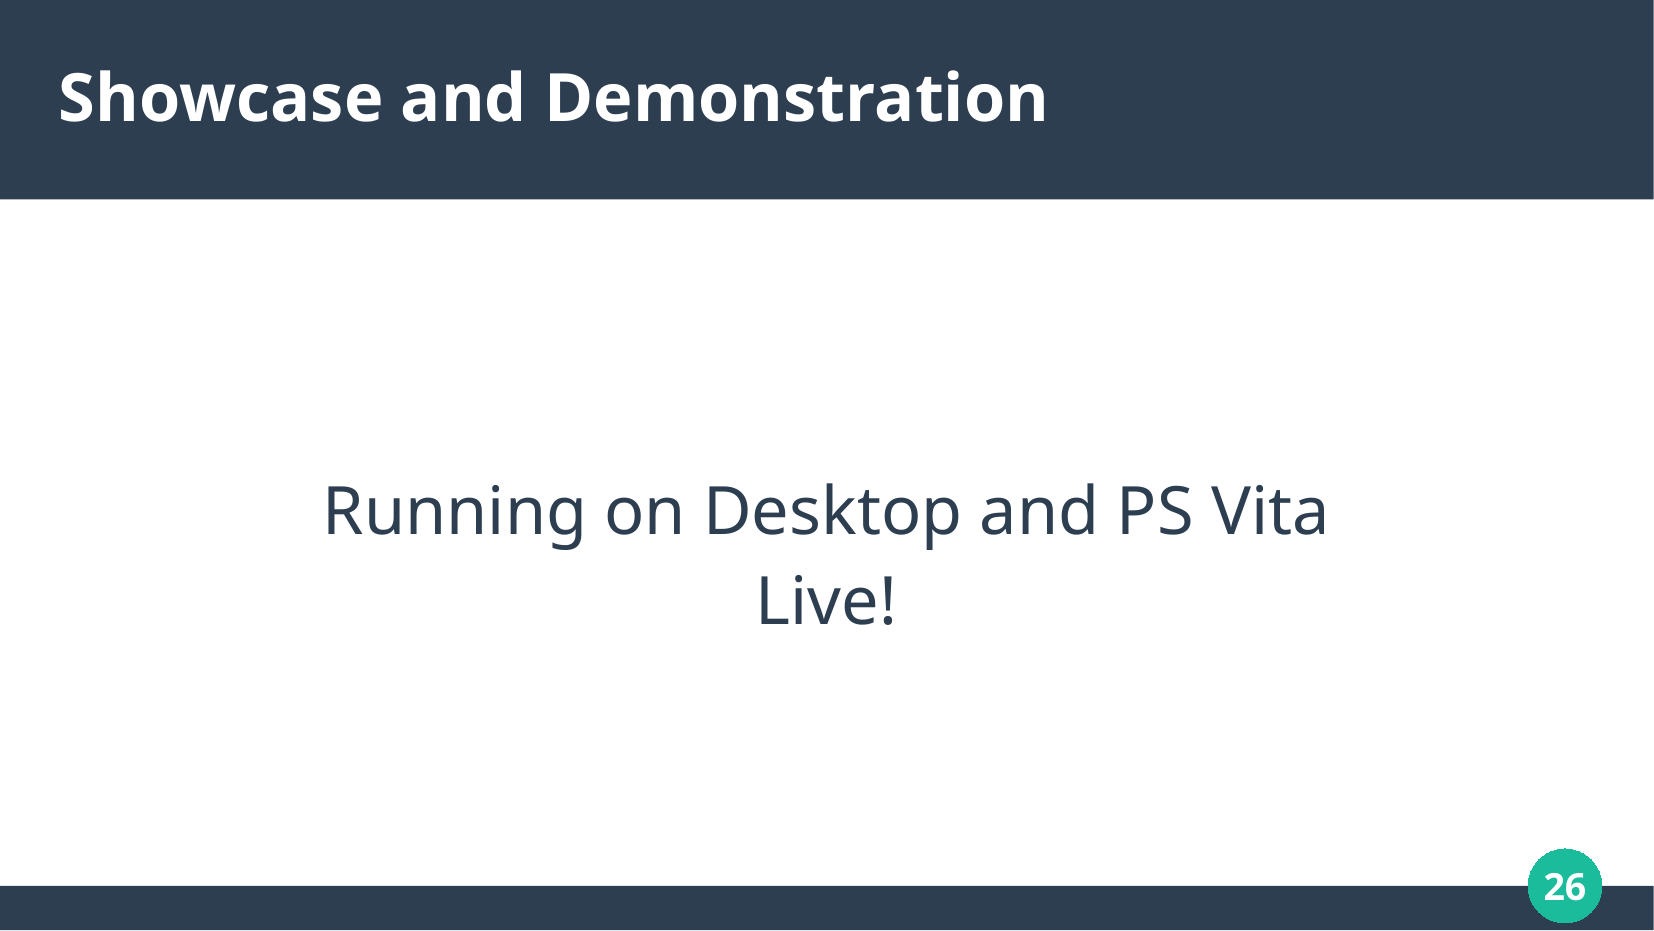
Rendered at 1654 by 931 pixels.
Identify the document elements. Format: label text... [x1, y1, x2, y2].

title Showcase and Demonstration [59, 37, 1595, 155]
subtitle Running on Desktop and PS Vita Live! [59, 243, 1595, 864]
